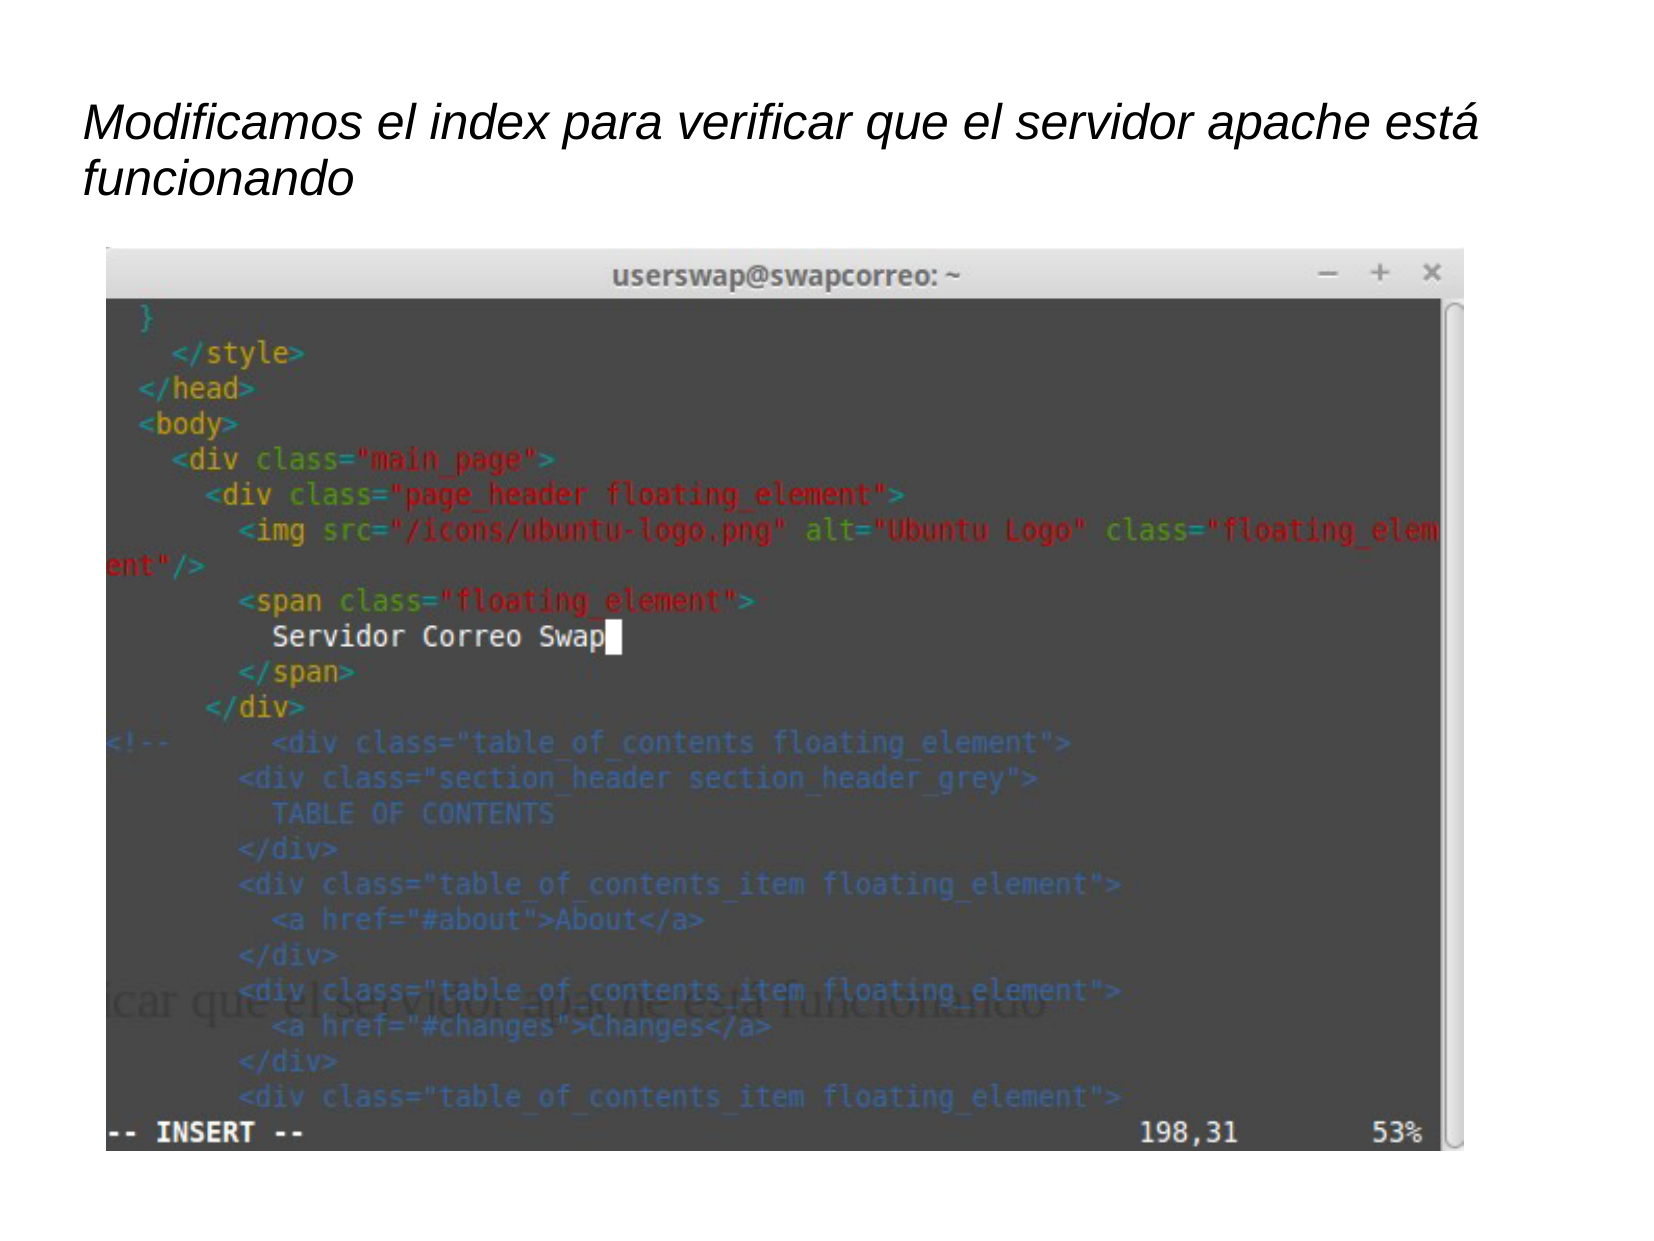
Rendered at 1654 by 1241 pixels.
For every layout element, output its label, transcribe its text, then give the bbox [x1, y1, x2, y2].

picture [106, 247, 1464, 1151]
list Modificamos el index para verificar que el servidor apache está funcionando [82, 94, 1571, 1146]
